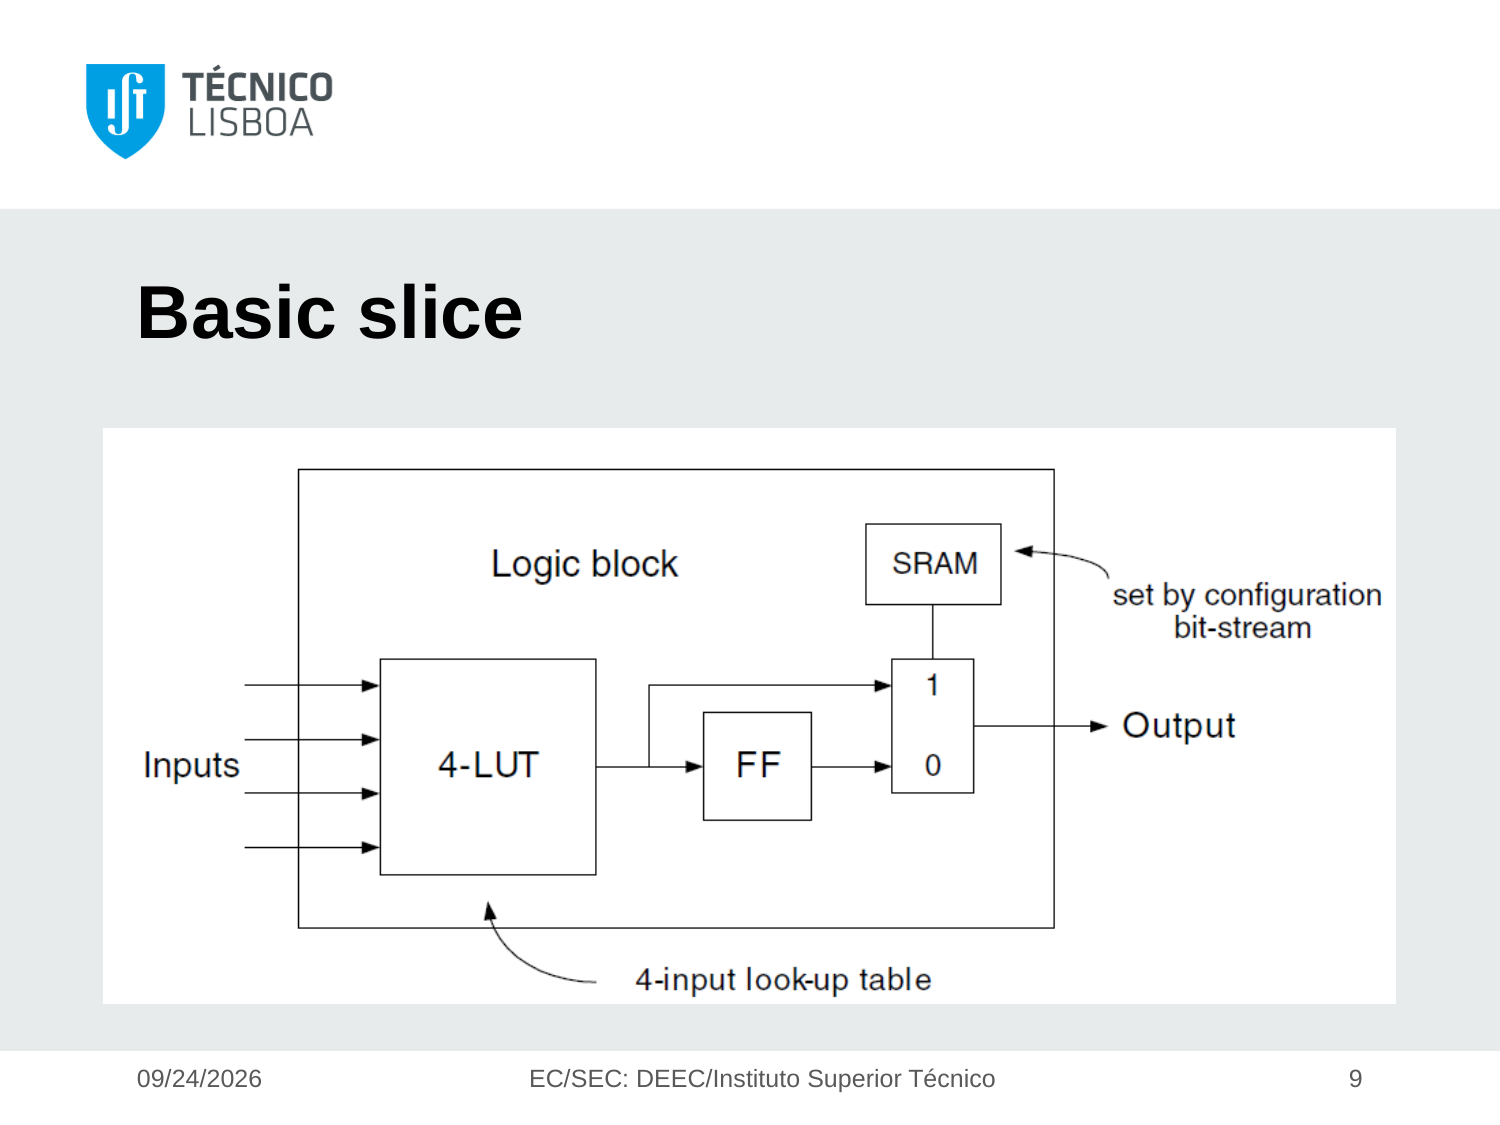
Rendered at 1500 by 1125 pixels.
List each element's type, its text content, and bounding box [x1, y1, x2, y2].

picture [0, 0, 1500, 1125]
title Basic slice [121, 237, 1378, 381]
slide_number 09/27/2018 [121, 1052, 425, 1103]
footer EC/SEC: DEEC/Instituto Superior Técnico [512, 1052, 1021, 1103]
slide_number 19 [1077, 1052, 1378, 1103]
